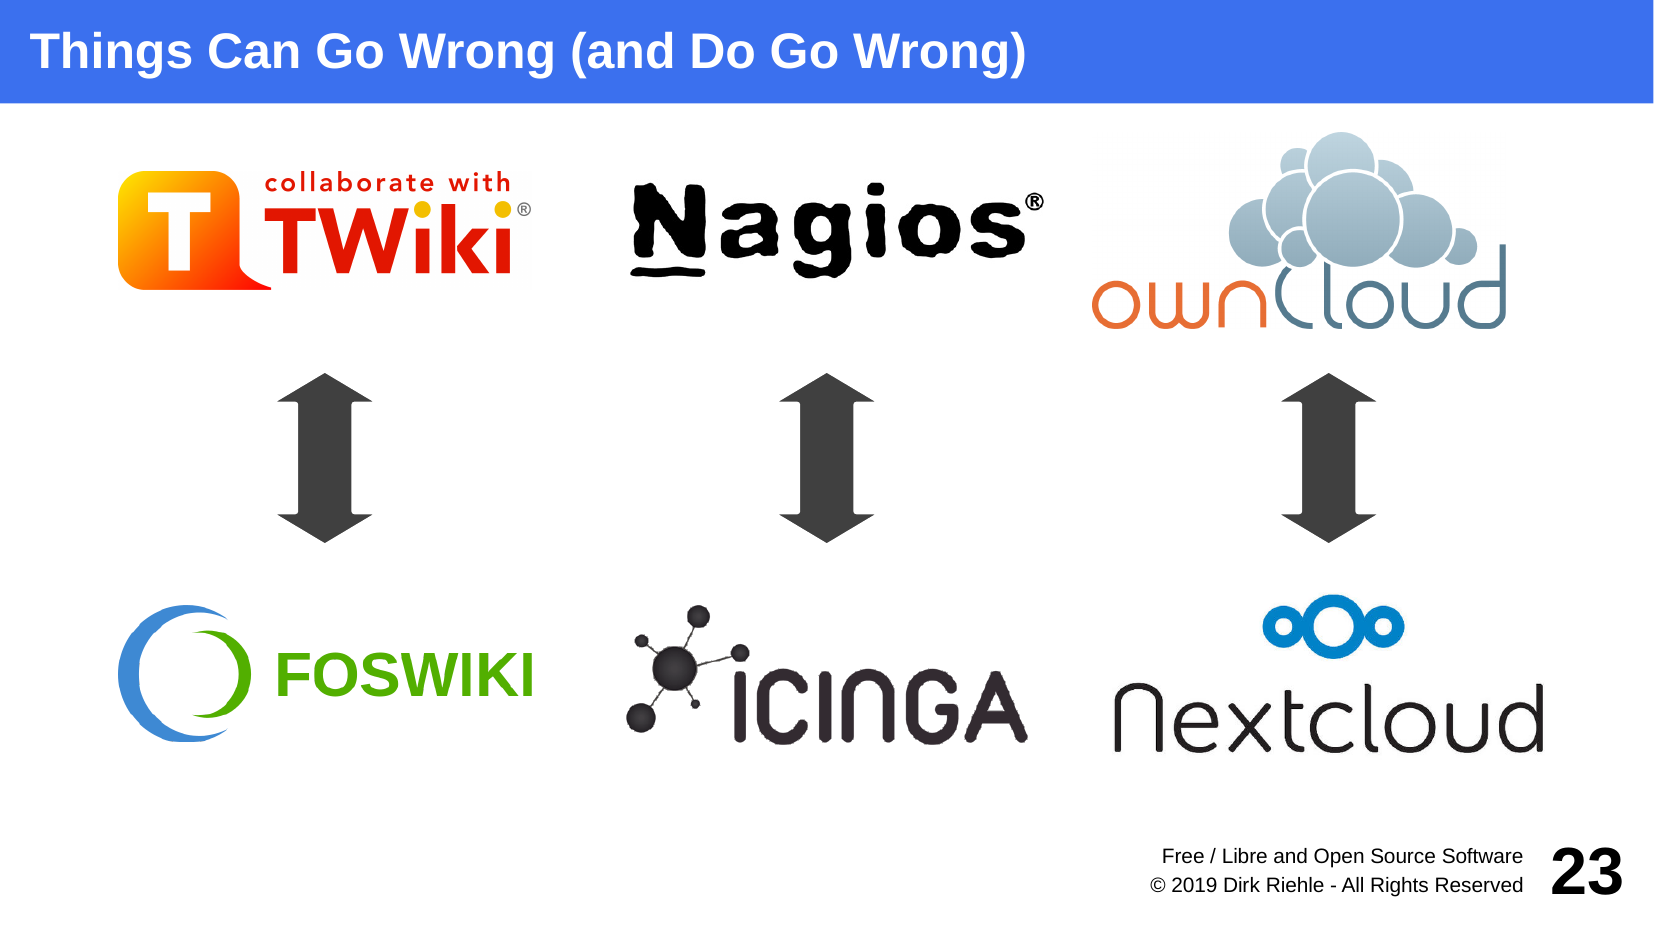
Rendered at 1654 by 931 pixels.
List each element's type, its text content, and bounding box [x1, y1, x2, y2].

text_box [767, 369, 886, 547]
text_box [265, 369, 384, 547]
picture [620, 598, 1034, 749]
picture [630, 179, 1045, 282]
picture [118, 605, 532, 742]
picture [1092, 132, 1506, 329]
picture [118, 171, 532, 290]
picture [1092, 572, 1565, 775]
text_box [1269, 369, 1388, 547]
title Things Can Go Wrong (and Do Go Wrong) [0, 0, 1654, 104]
